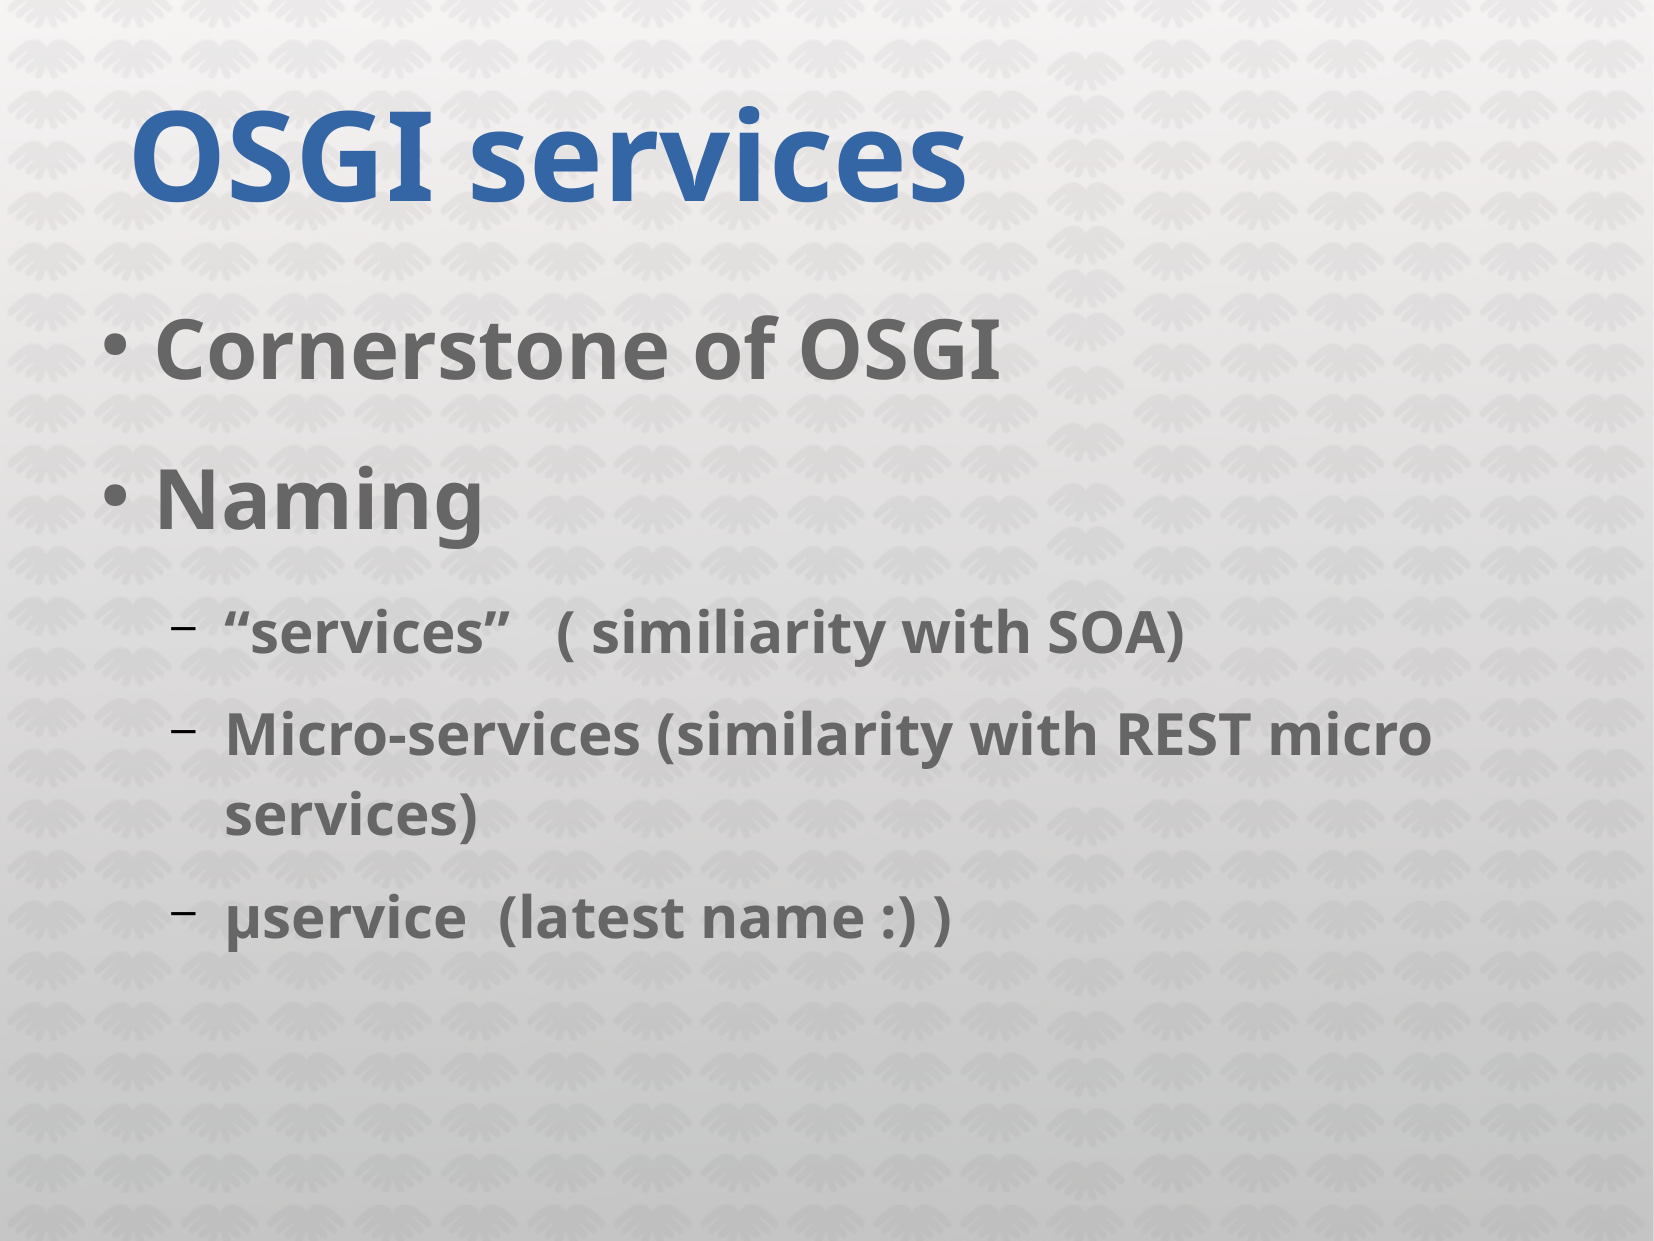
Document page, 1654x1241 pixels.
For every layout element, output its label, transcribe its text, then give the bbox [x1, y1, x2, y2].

list Cornerstone of OSGI Naming “services” ( similiarity with SOA) Micro-services (similarity with REST micro services) μservice (latest name :) ) [82, 290, 1538, 1010]
title OSGI services [82, 49, 1571, 257]
picture [0, 0, 1654, 1241]
